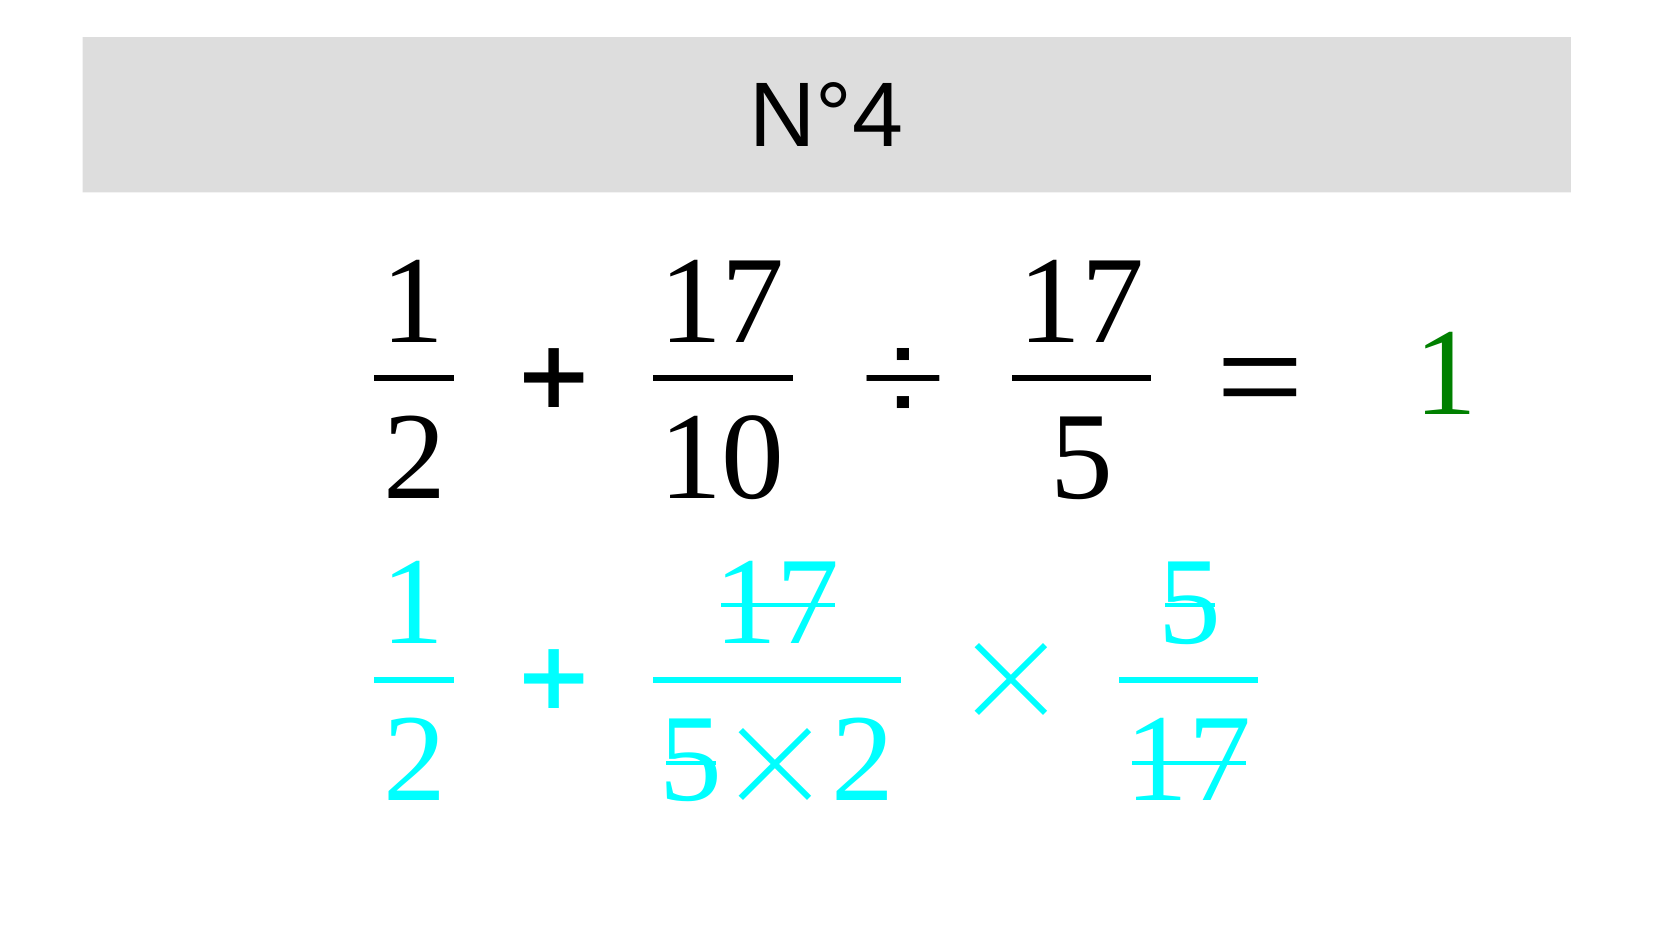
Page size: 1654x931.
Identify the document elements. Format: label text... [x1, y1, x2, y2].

title N°4 [82, 37, 1571, 193]
chart [342, 231, 1483, 827]
